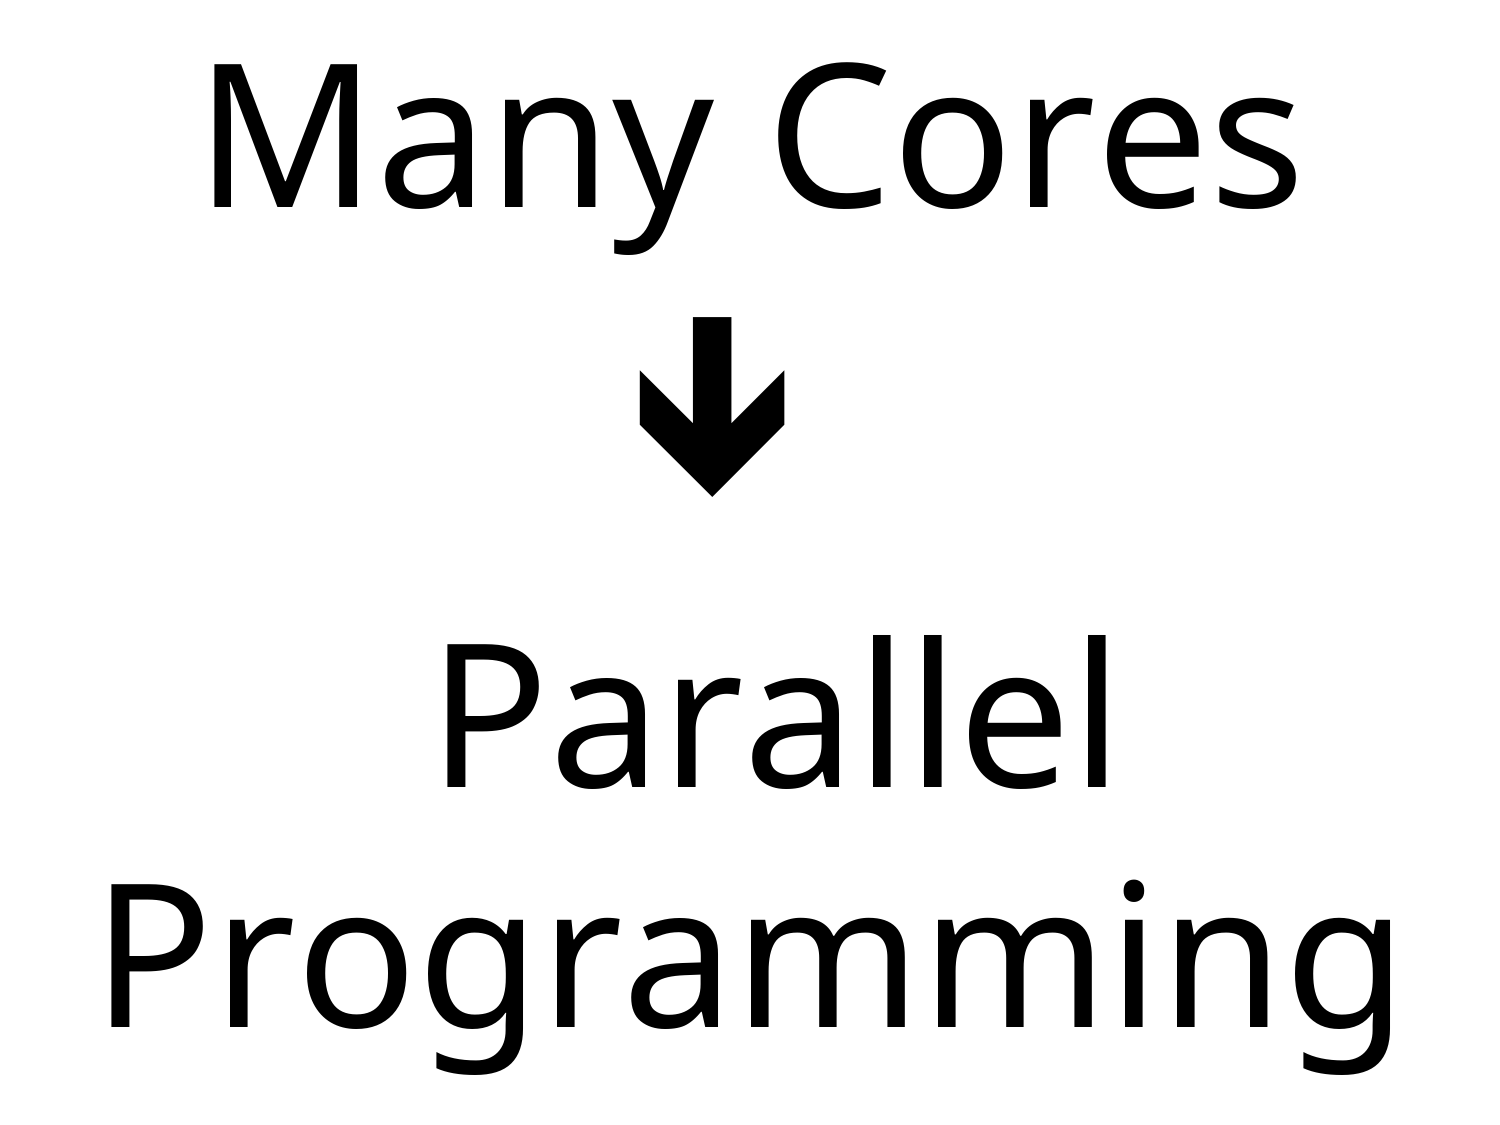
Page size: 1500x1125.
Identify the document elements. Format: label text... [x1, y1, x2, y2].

list Many Cores  Parallel Programming [0, 0, 1500, 1125]
